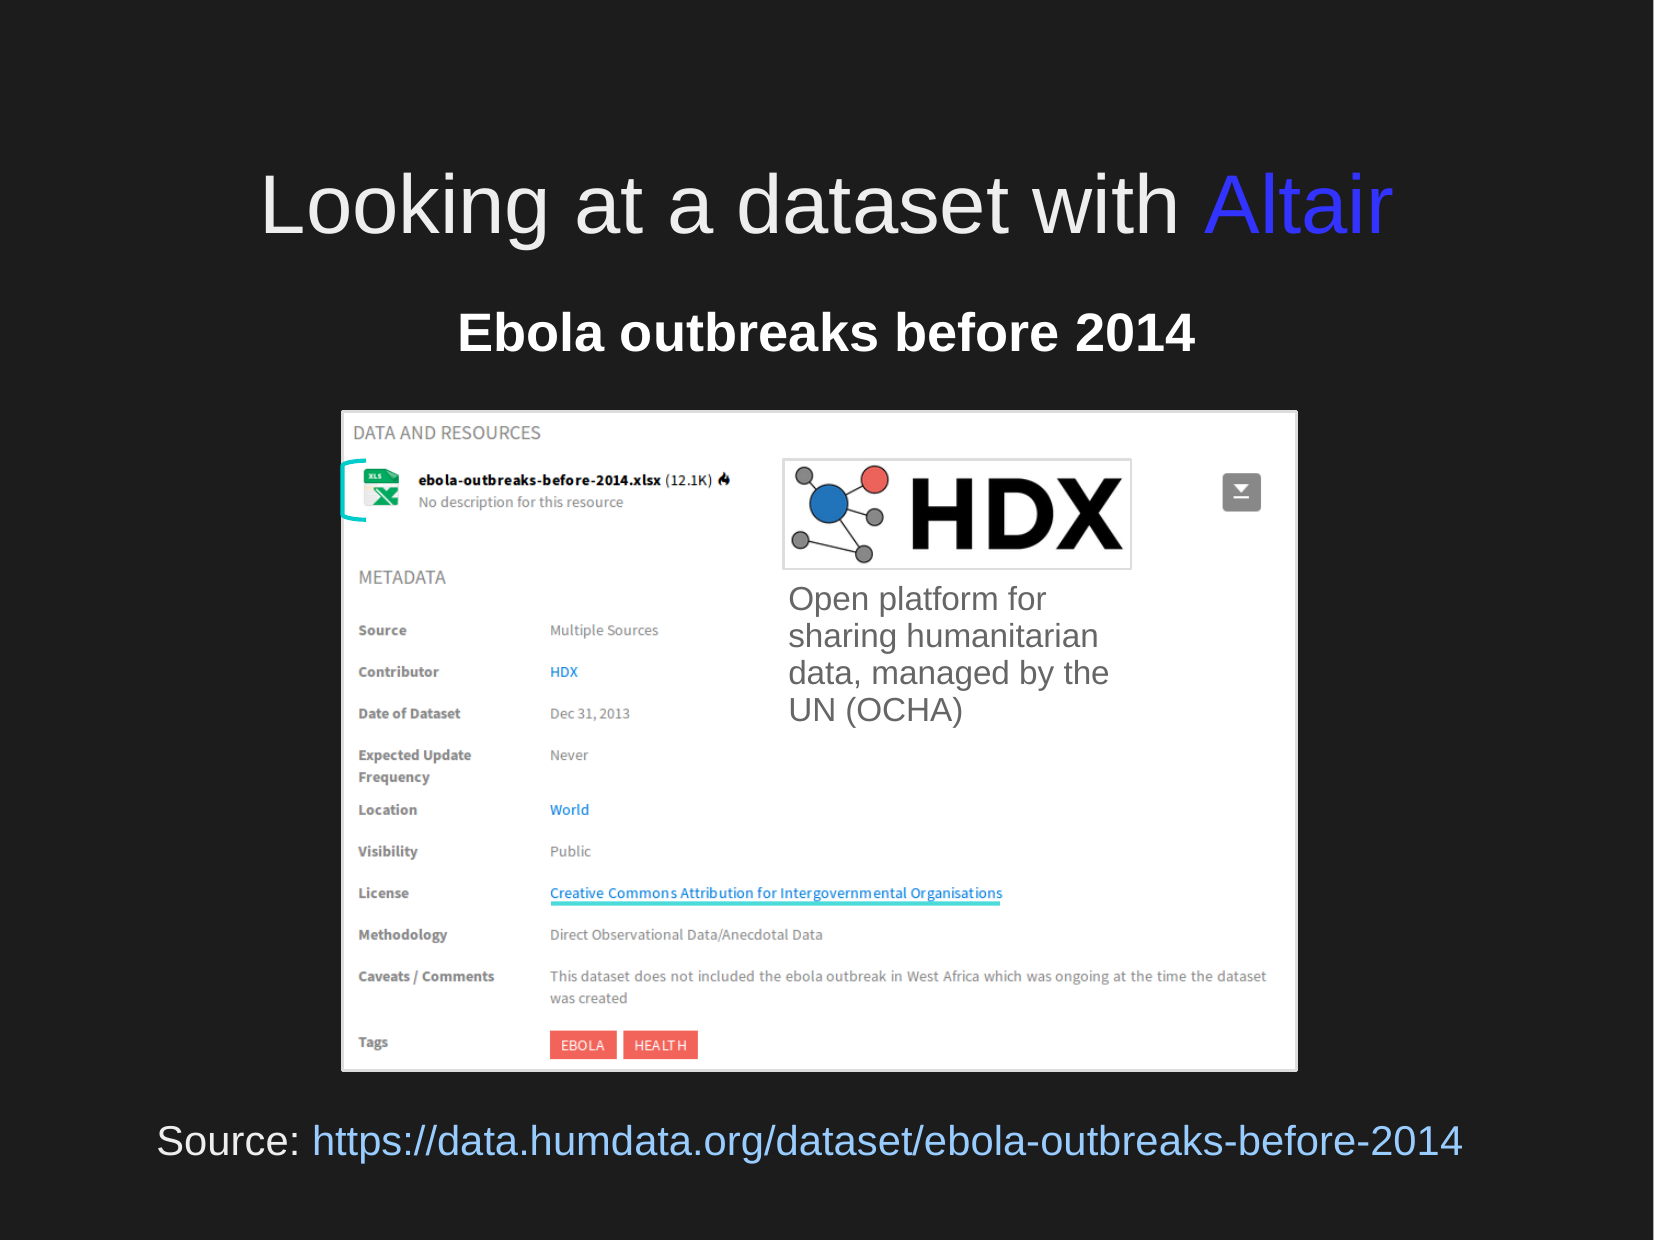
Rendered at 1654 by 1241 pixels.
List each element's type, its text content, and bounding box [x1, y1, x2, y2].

text_box Source: https://data.humdata.org/dataset/ebola-outbreaks-before-2014 [141, 1110, 1518, 1229]
text_box Open platform for sharing humanitarian data, managed by the UN (OCHA) [773, 572, 1140, 773]
text_box Looking at a dataset with Altair Ebola outbreaks before 2014 [82, 0, 1572, 679]
picture [343, 413, 1295, 1069]
